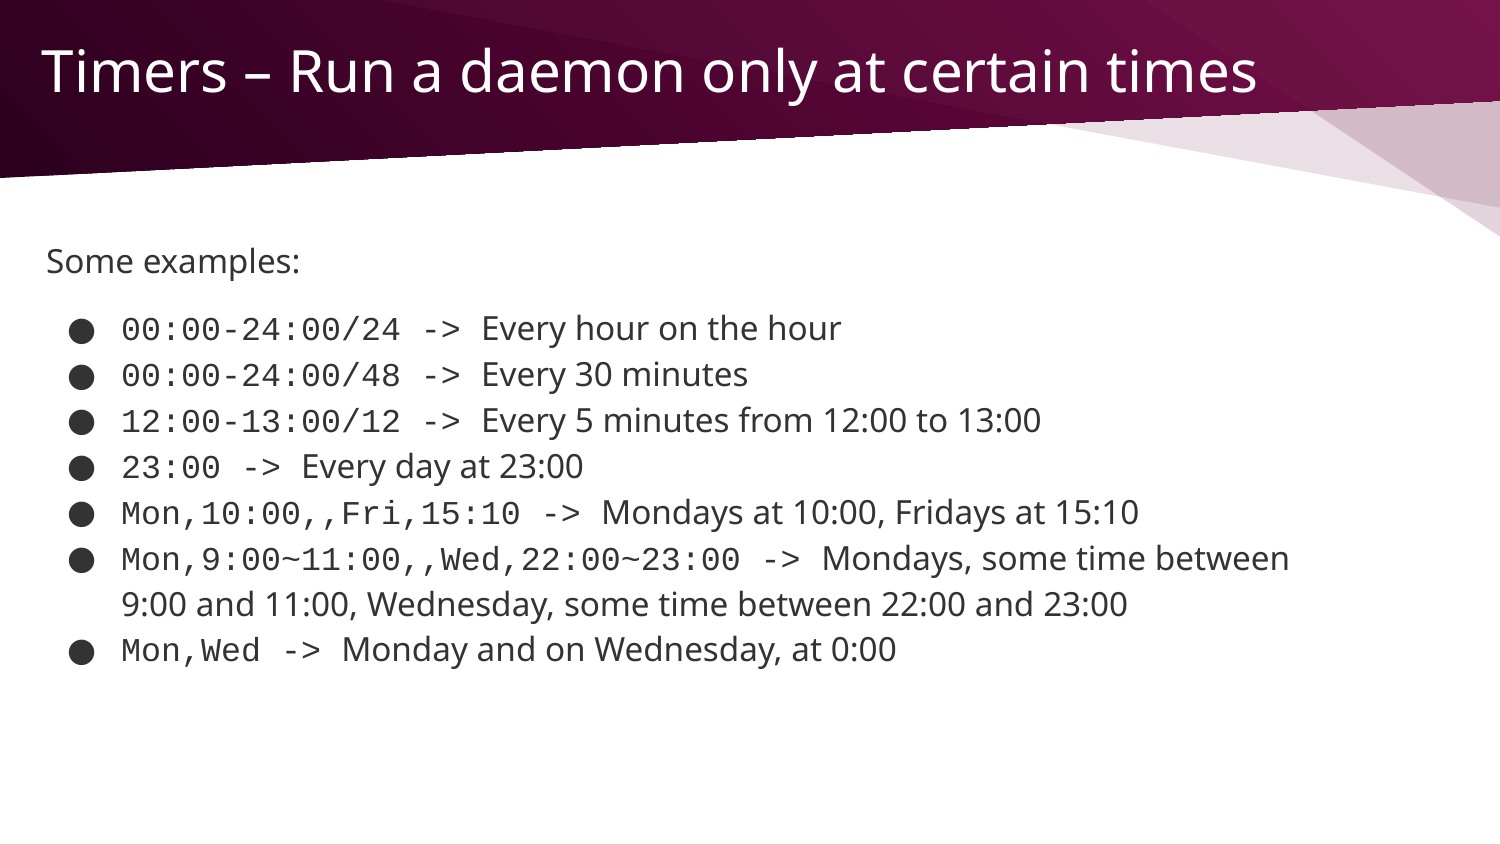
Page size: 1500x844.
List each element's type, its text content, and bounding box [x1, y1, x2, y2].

title Timers – Run a daemon only at certain times [41, 5, 1336, 134]
list Some examples: 00:00-24:00/24 -> Every hour on the hour 00:00-24:00/48 -> Every 30 minutes 12:00-13:00/12 -> Every 5 minutes from 12:00 to 13:00 23:00 -> Every day at 23:00 Mon,10:00,,Fri,15:10 -> Mondays at 10:00, Fridays at 15:10 Mon,9:00~11:00,,Wed,22:00~23:00 -> Mondays, some time between 9:00 and 11:00, Wednesday, some time between 22:00 and 23:00 Mon,Wed -> Monday and on Wednesday, at 0:00 [35, 229, 1324, 789]
